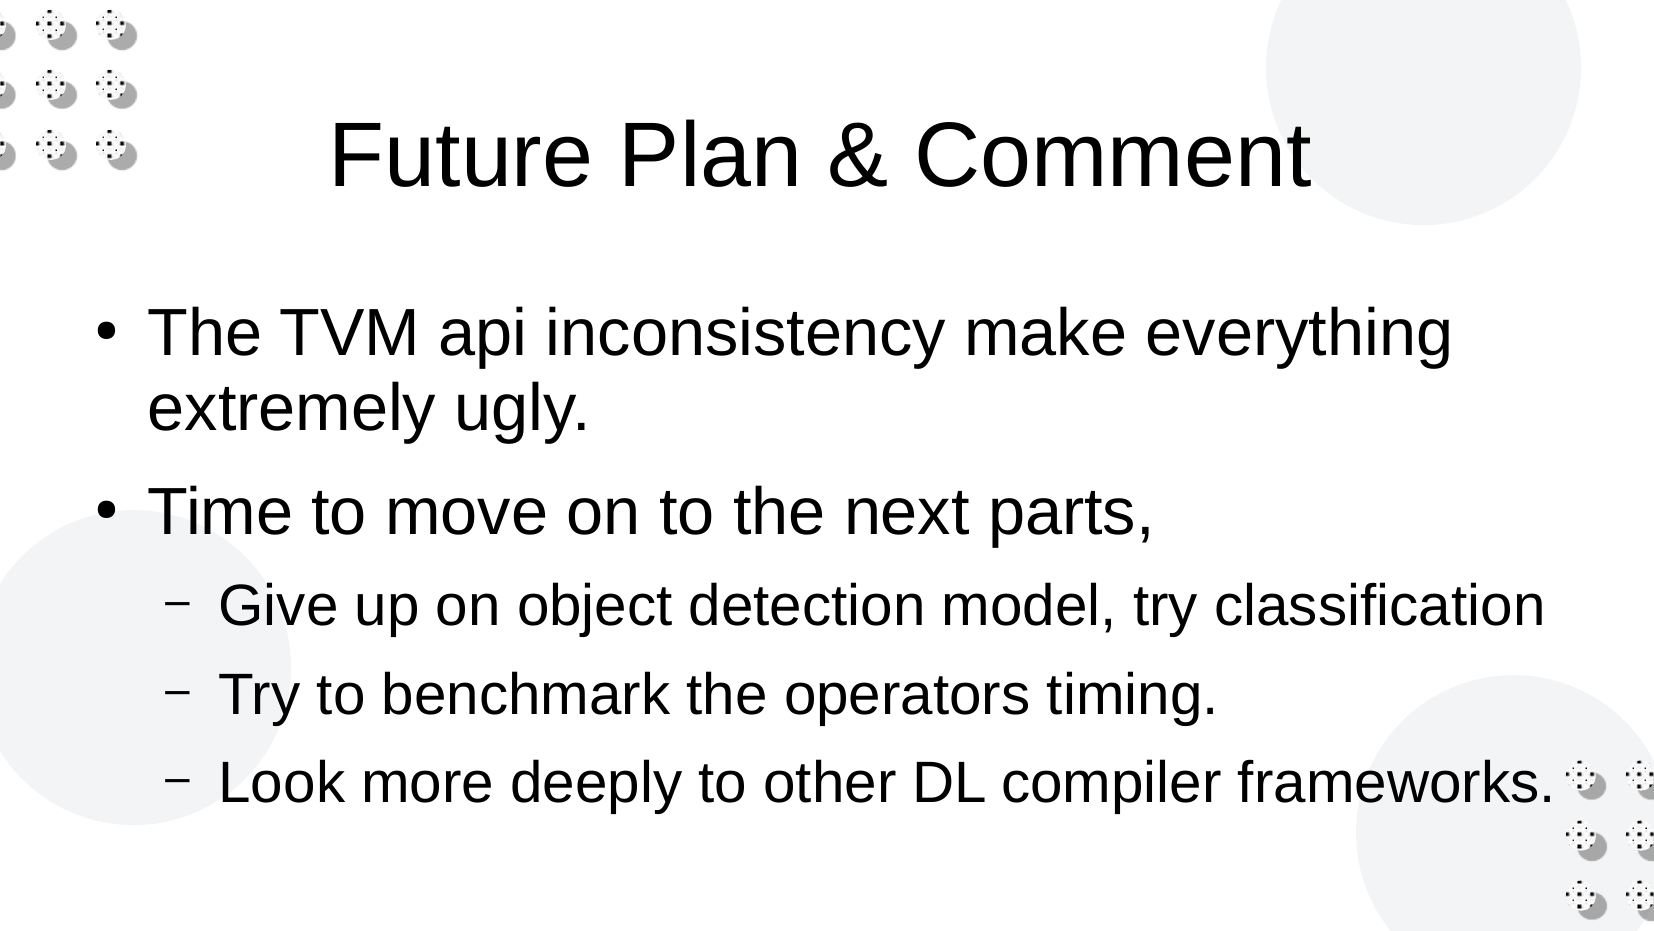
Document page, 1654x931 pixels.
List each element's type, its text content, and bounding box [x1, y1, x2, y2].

list The TVM api inconsistency make everything extremely ugly. Time to move on to the next parts, Give up on object detection model, try classification Try to benchmark the operators timing. Look more deeply to other DL compiler frameworks. [76, 295, 1565, 835]
picture [0, 12, 6, 37]
picture [1565, 760, 1596, 791]
picture [1625, 760, 1654, 791]
picture [1565, 820, 1596, 851]
title Future Plan & Comment [76, 76, 1565, 233]
picture [1625, 820, 1654, 851]
picture [95, 9, 126, 40]
picture [1565, 880, 1596, 911]
picture [35, 69, 66, 100]
picture [1625, 880, 1654, 911]
picture [35, 129, 67, 160]
picture [0, 132, 7, 157]
picture [98, 69, 123, 76]
picture [35, 9, 66, 40]
picture [0, 72, 6, 97]
